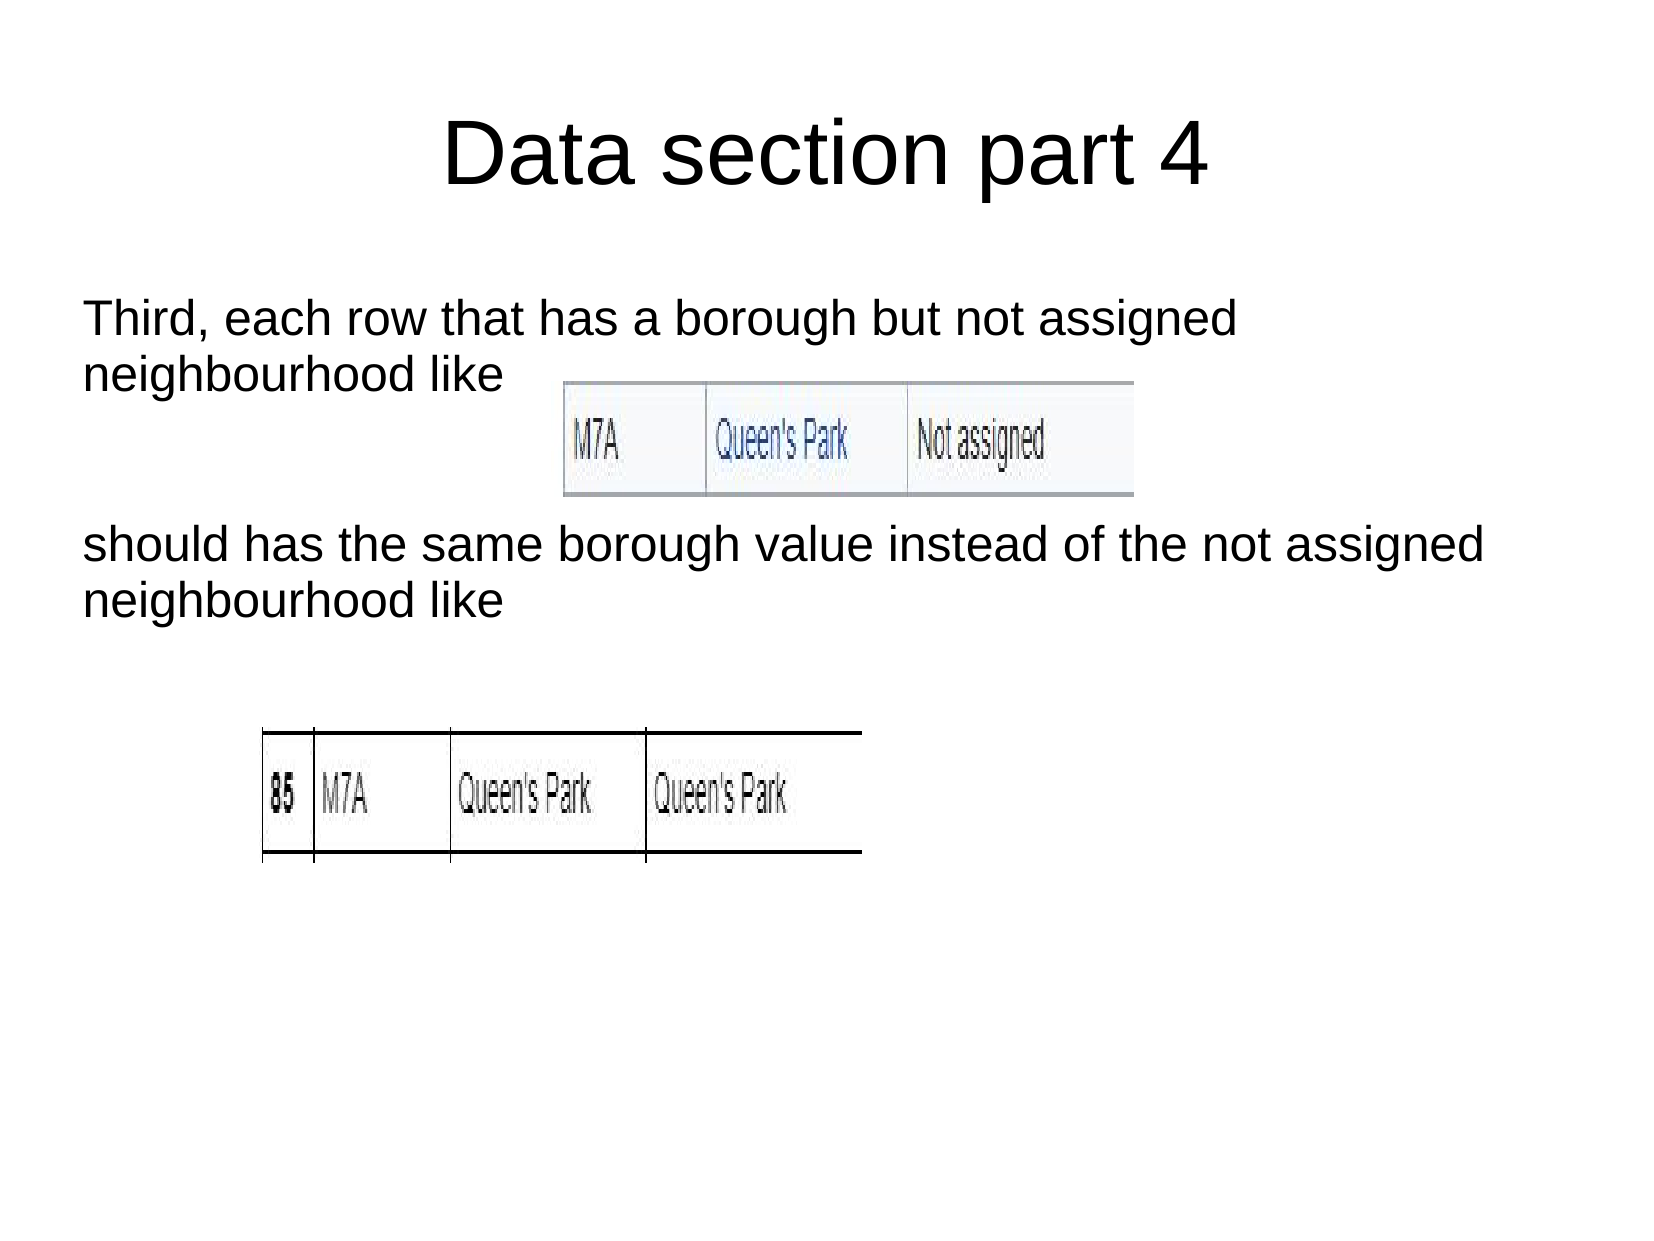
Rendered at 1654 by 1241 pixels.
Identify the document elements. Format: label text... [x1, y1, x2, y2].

picture [551, 381, 1134, 497]
title Data section part 4 [82, 49, 1571, 257]
picture [259, 727, 862, 863]
list Third, each row that has a borough but not assigned neighbourhood like should has the same borough value instead of the not assigned neighbourhood like [82, 290, 1571, 1109]
